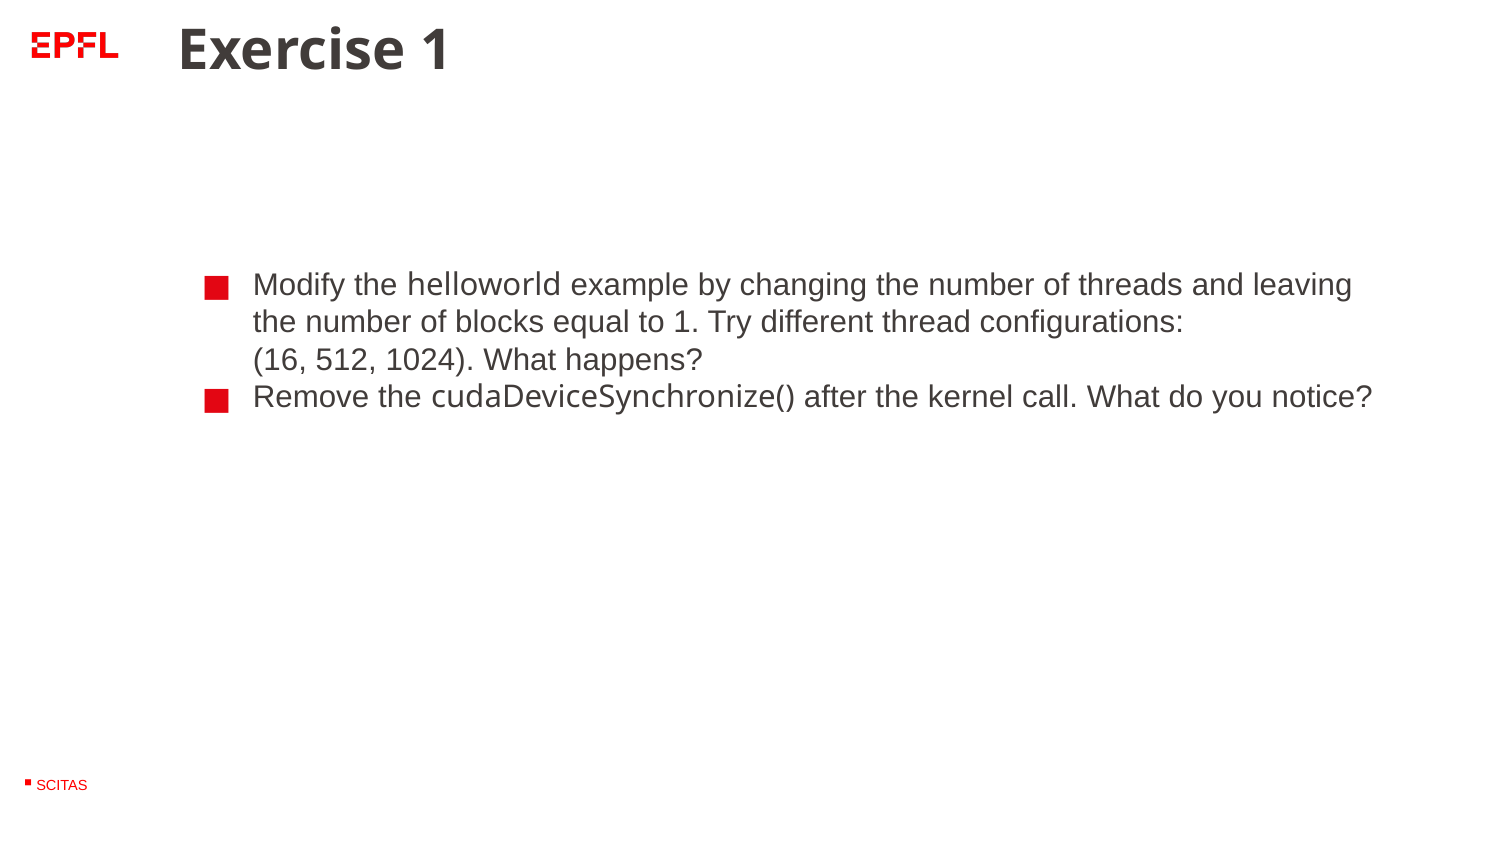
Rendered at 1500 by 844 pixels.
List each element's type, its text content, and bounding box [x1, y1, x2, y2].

list Modify the helloworld example by changing the number of threads and leaving the number of blocks equal to 1. Try different thread configurations: (16, 512, 1024). What happens? Remove the cudaDeviceSynchronize() after the kernel call. What do you notice? [148, 256, 1416, 472]
picture [21, 21, 129, 69]
title Exercise 1 [148, 21, 1416, 198]
